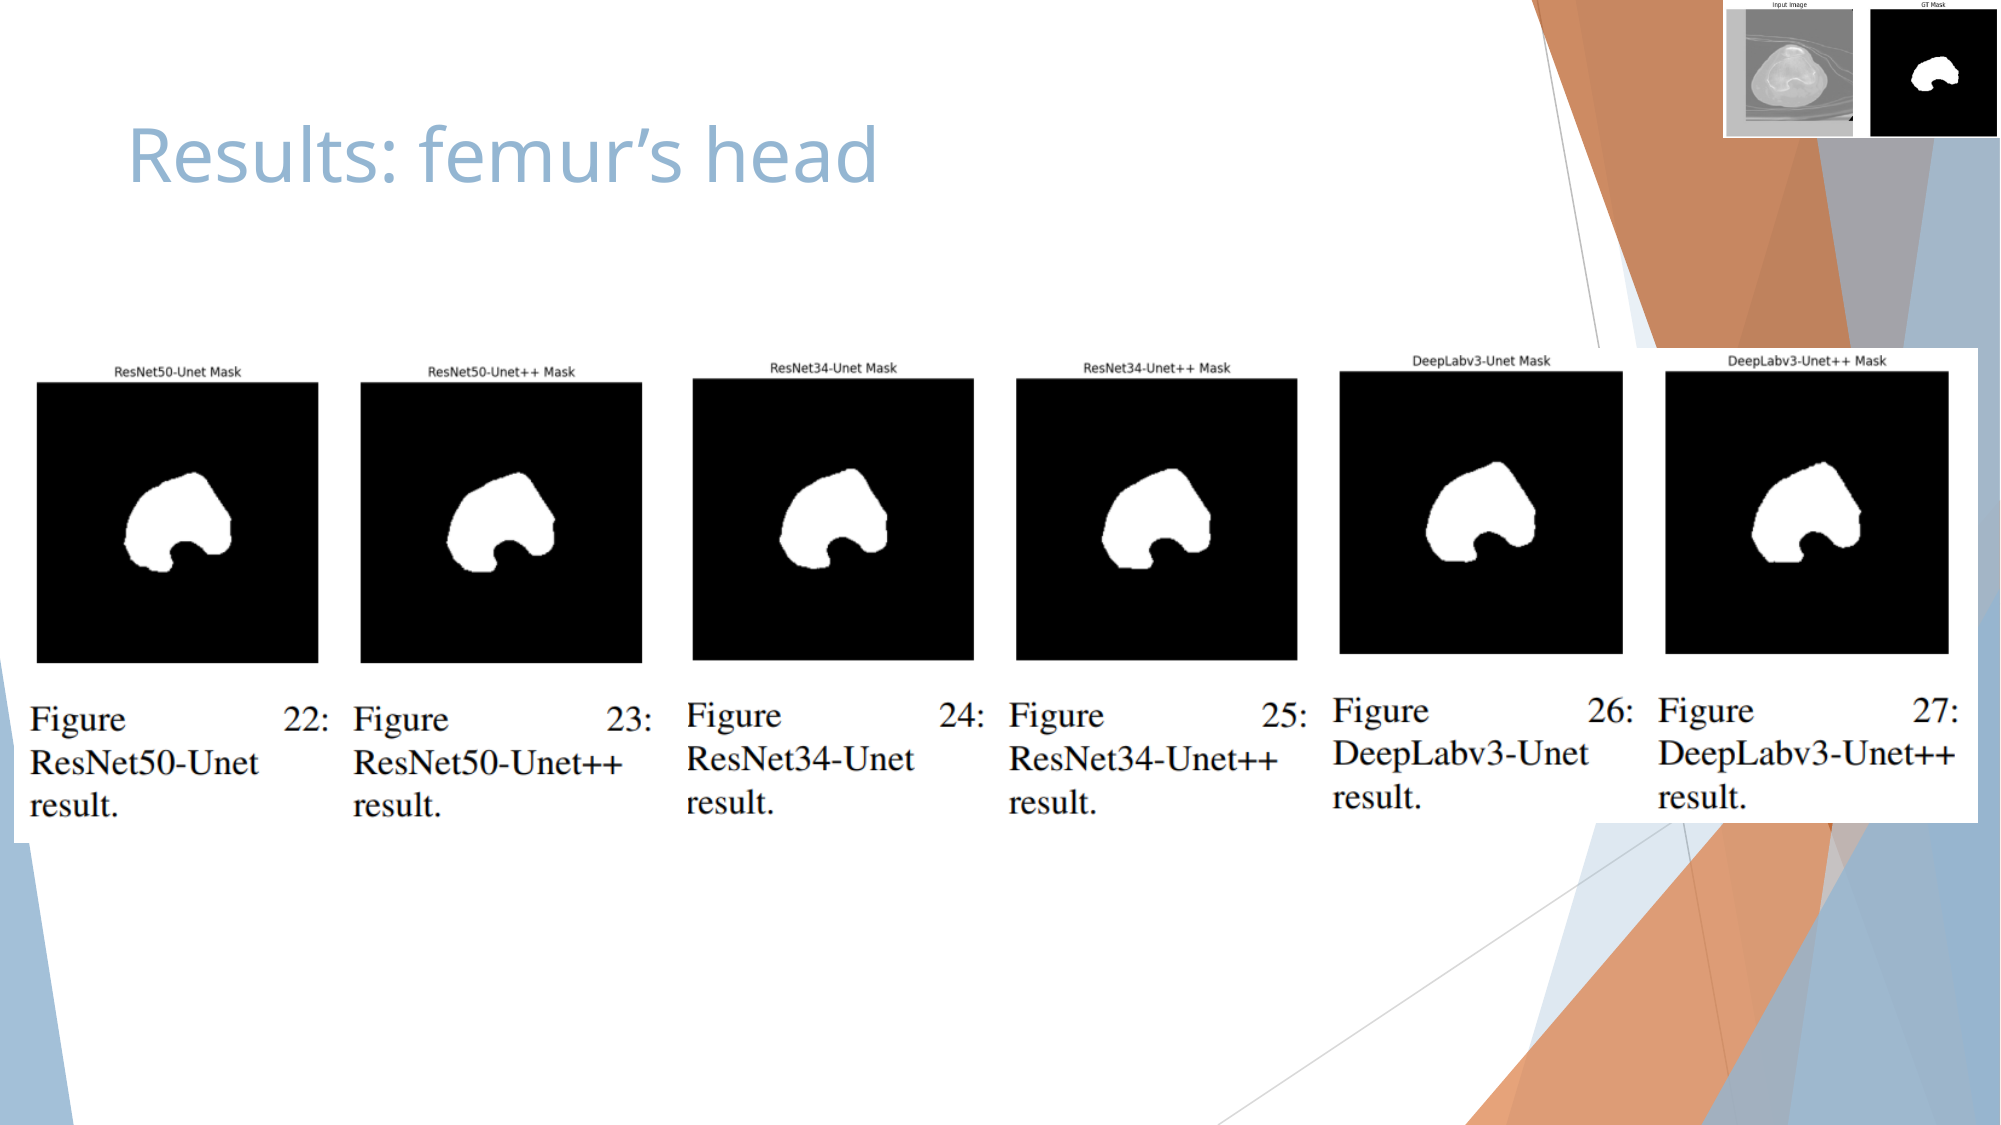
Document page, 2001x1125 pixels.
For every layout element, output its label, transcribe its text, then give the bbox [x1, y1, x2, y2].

picture [1330, 348, 1978, 823]
picture [688, 348, 1312, 827]
title Results: femur’s head [111, 99, 1522, 317]
picture [1723, 0, 2000, 138]
picture [14, 364, 670, 844]
